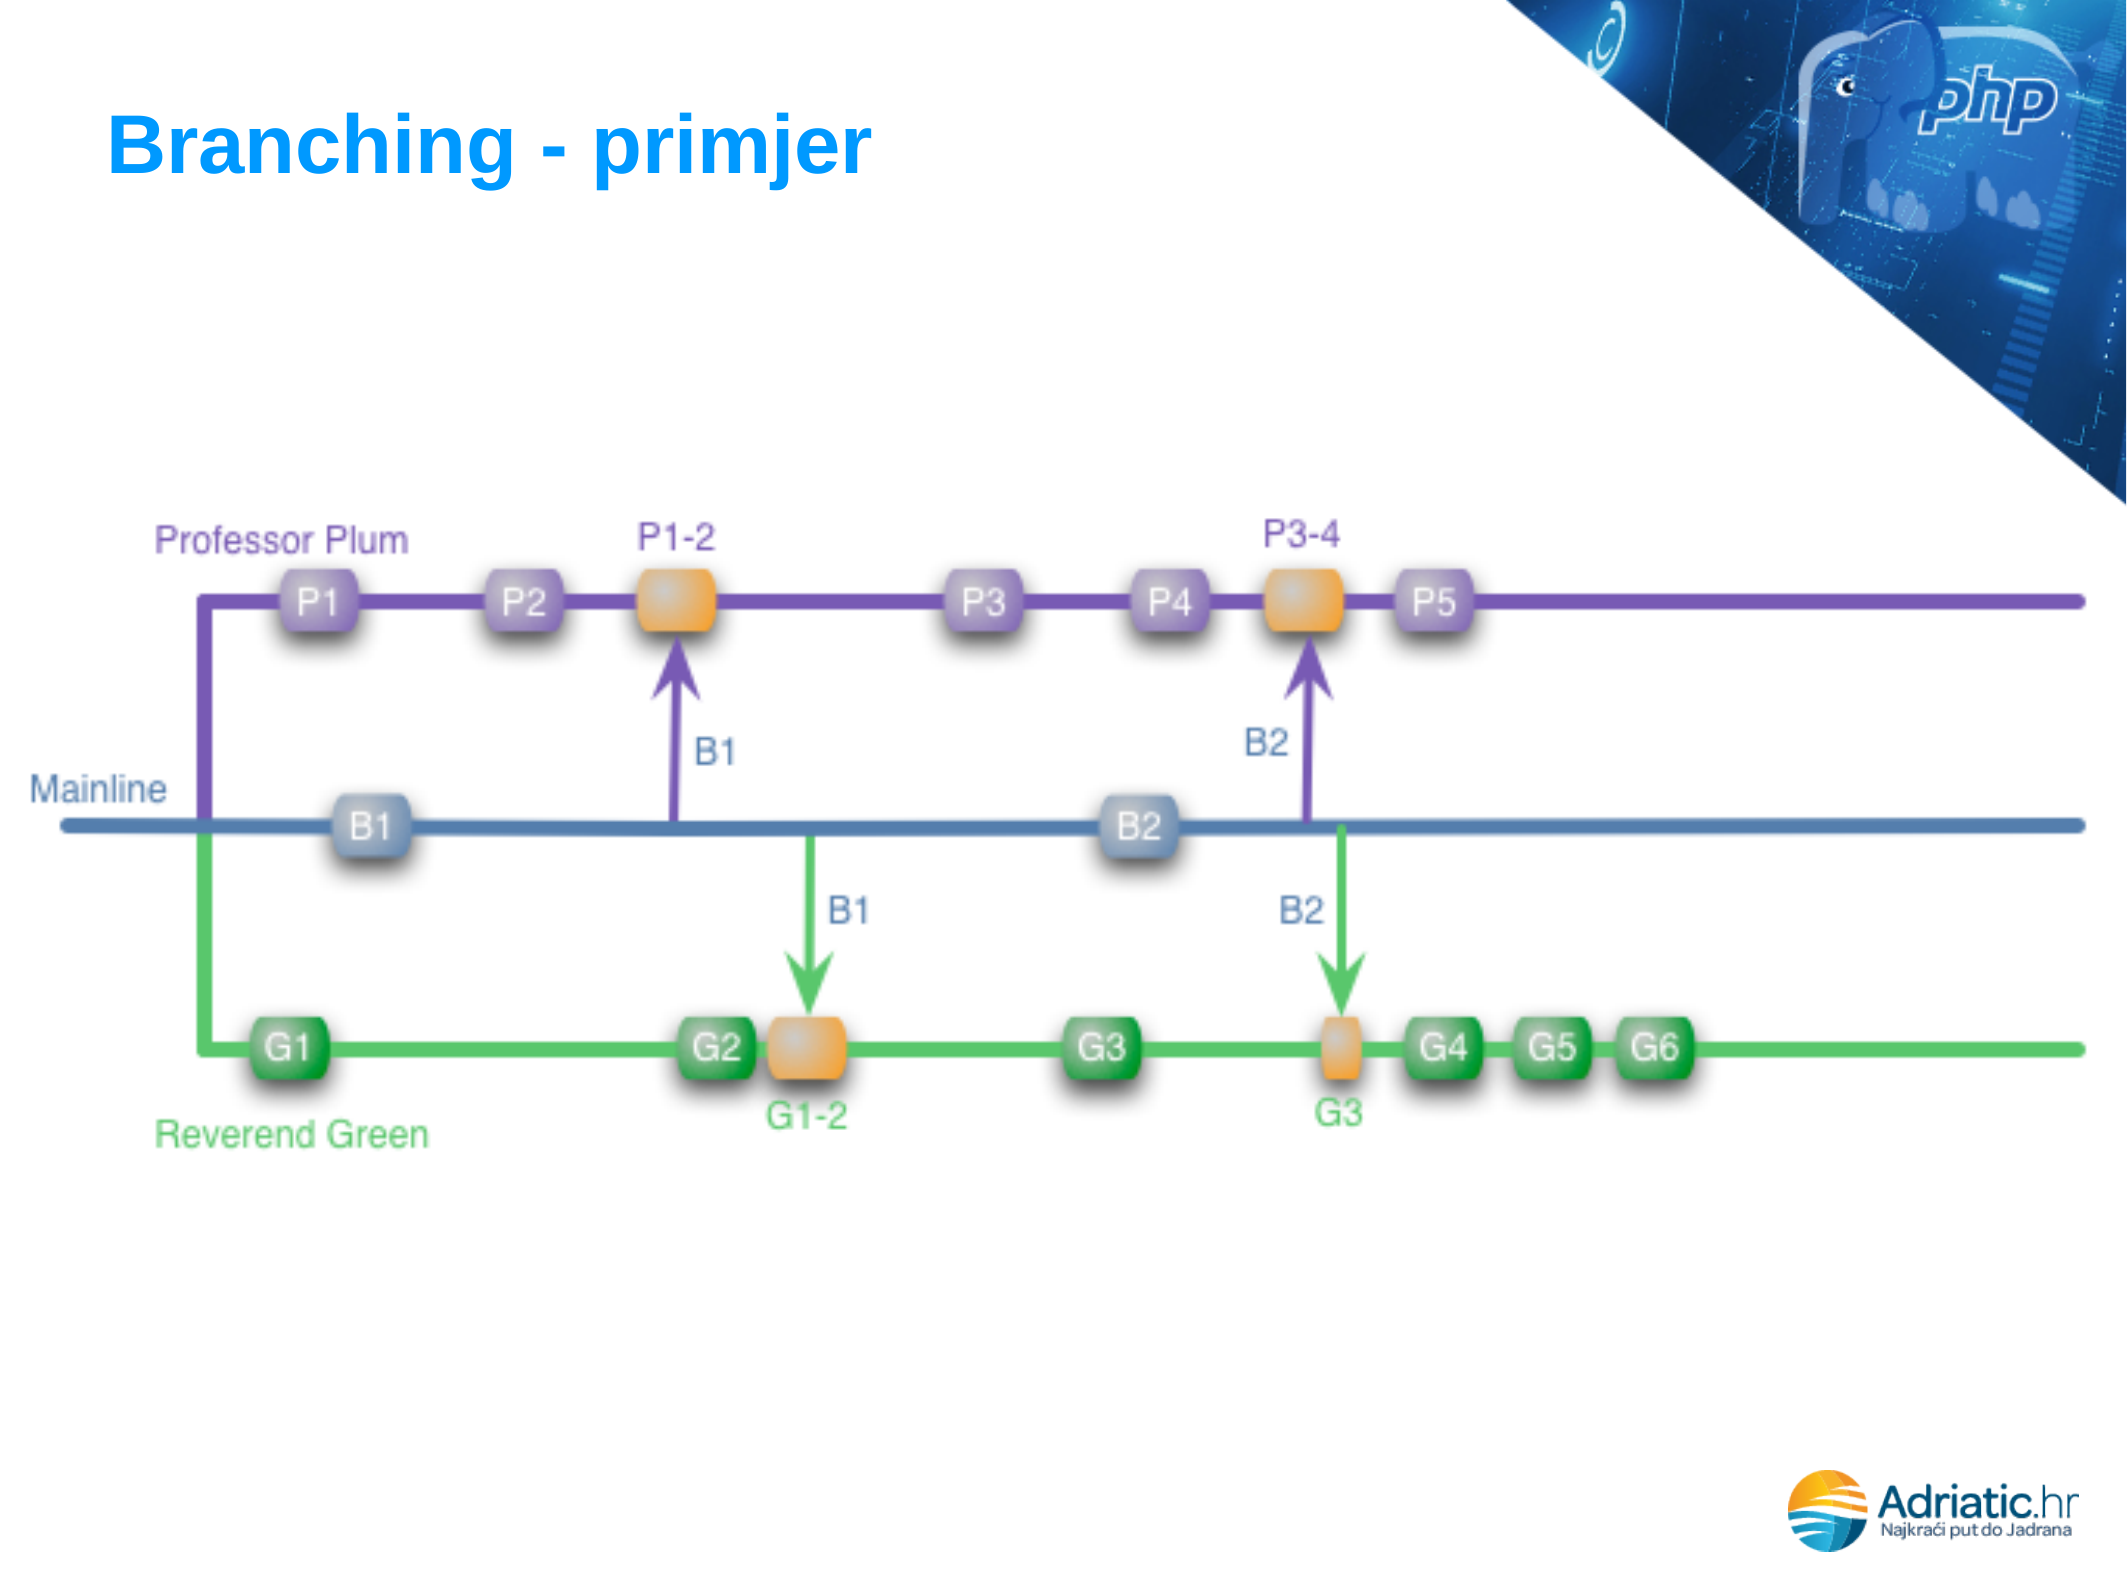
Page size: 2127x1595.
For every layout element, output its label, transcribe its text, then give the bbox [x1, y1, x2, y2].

picture [30, 0, 2127, 1158]
picture [1788, 1470, 2079, 1552]
title Branching - primjer [106, 70, 1630, 219]
